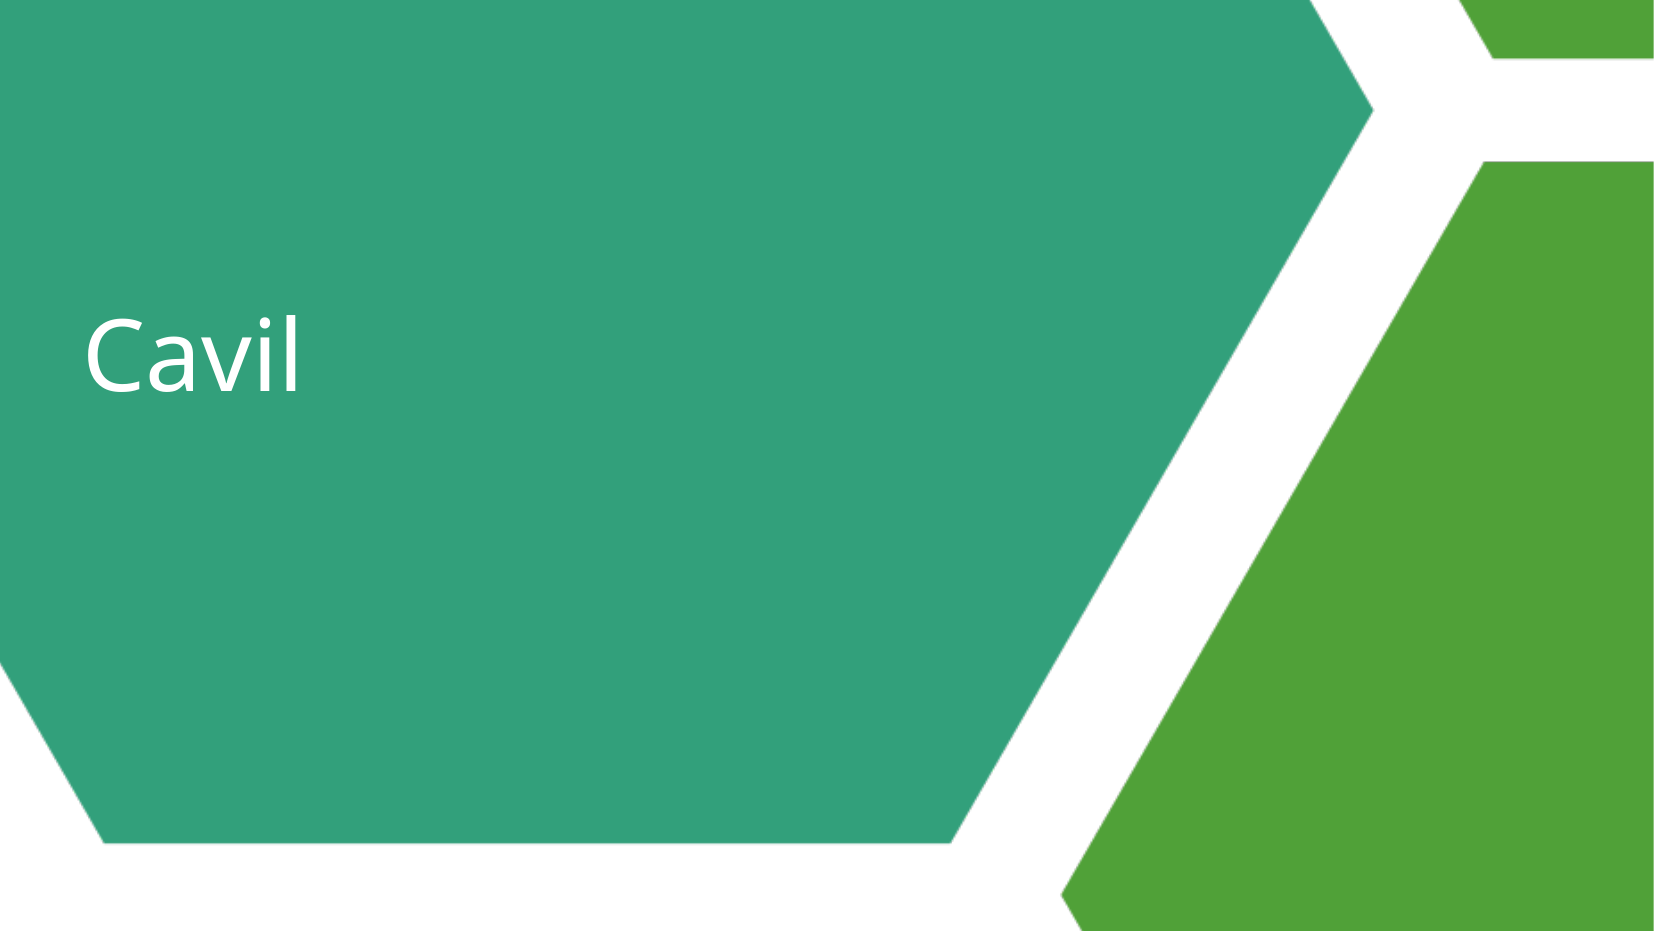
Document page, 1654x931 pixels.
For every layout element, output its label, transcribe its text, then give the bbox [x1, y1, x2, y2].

title Cavil [82, 219, 1218, 486]
picture [0, 0, 1654, 931]
